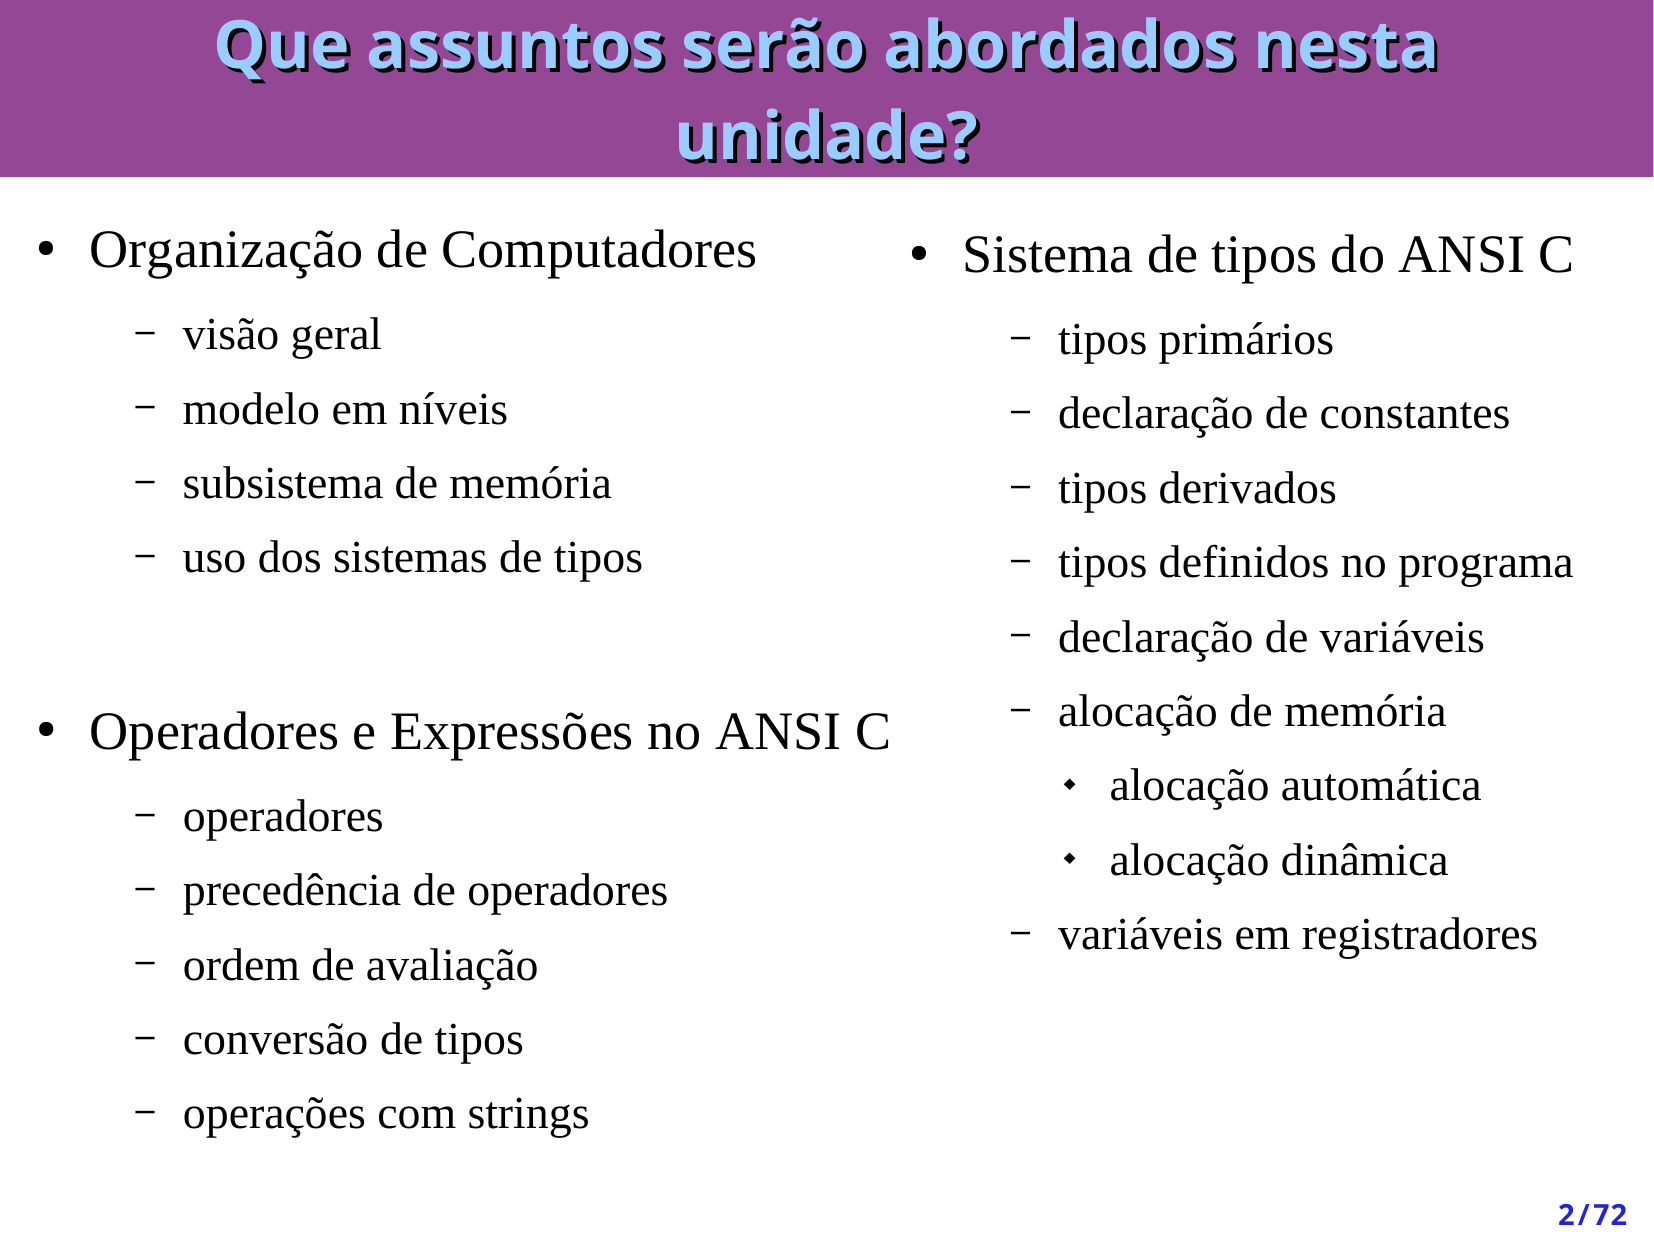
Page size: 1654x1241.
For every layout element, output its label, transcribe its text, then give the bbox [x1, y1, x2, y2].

list Sistema de tipos do ANSI C tipos primários declaração de constantes tipos derivados tipos definidos no programa declaração de variáveis alocação de memória alocação automática alocação dinâmica variáveis em registradores [891, 224, 1636, 963]
title Que assuntos serão abordados nesta unidade? [82, 0, 1571, 192]
list Operadores e Expressões no ANSI C operadores precedência de operadores ordem de avaliação conversão de tipos operações com strings [18, 701, 957, 1192]
list Organização de Computadores visão geral modelo em níveis subsistema de memória uso dos sistemas de tipos [18, 219, 846, 701]
